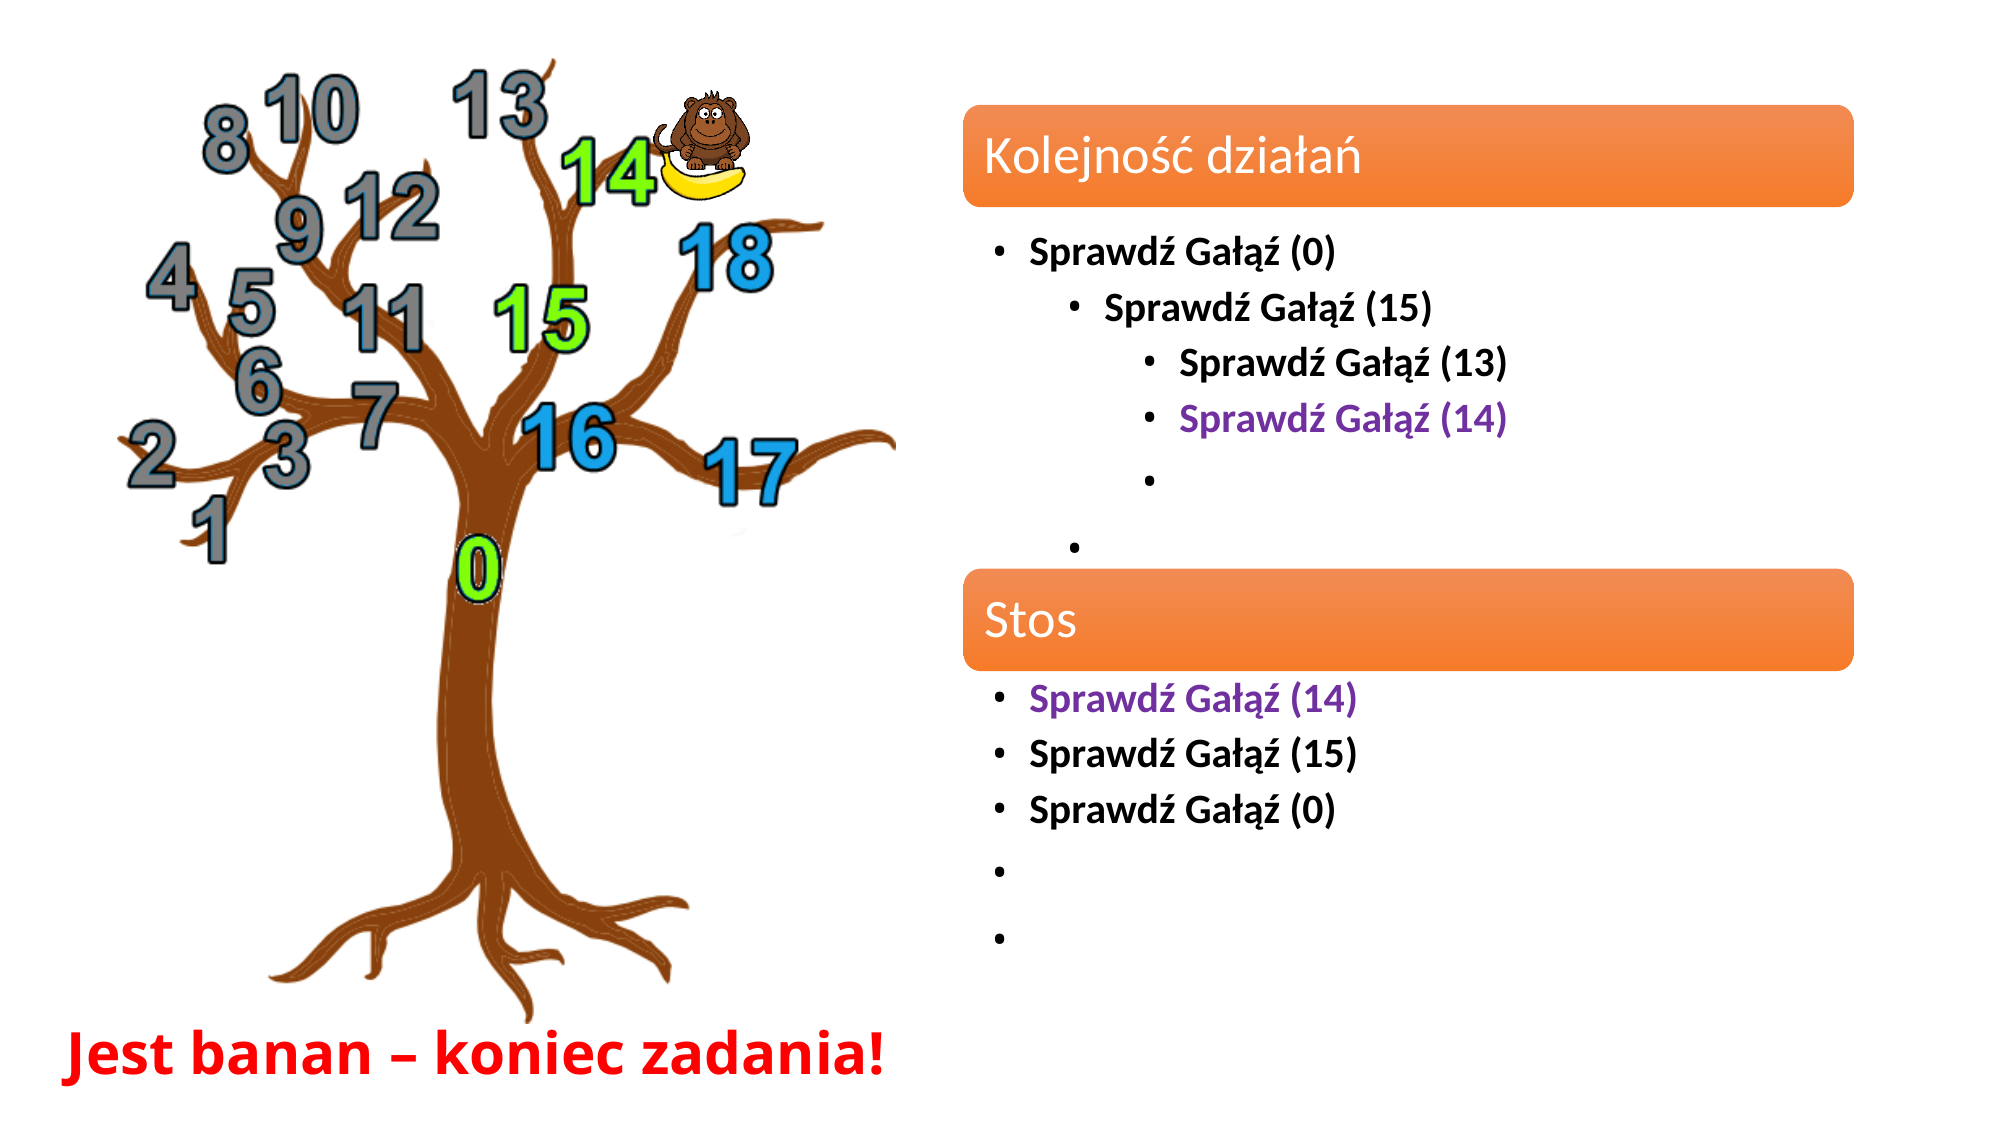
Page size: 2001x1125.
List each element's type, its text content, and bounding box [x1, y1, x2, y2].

text_box Stos [963, 568, 1854, 671]
picture [117, 58, 896, 1008]
text_box Sprawdź Gałąź (14) Sprawdź Gałąź (15) Sprawdź Gałąź (0) [963, 671, 1854, 954]
text_box Kolejność działań [963, 104, 1854, 208]
text_box Jest banan – koniec zadania! [51, 1008, 1942, 1095]
text_box Sprawdź Gałąź (0) Sprawdź Gałąź (15) Sprawdź Gałąź (13) Sprawdź Gałąź (14) [963, 224, 1854, 569]
